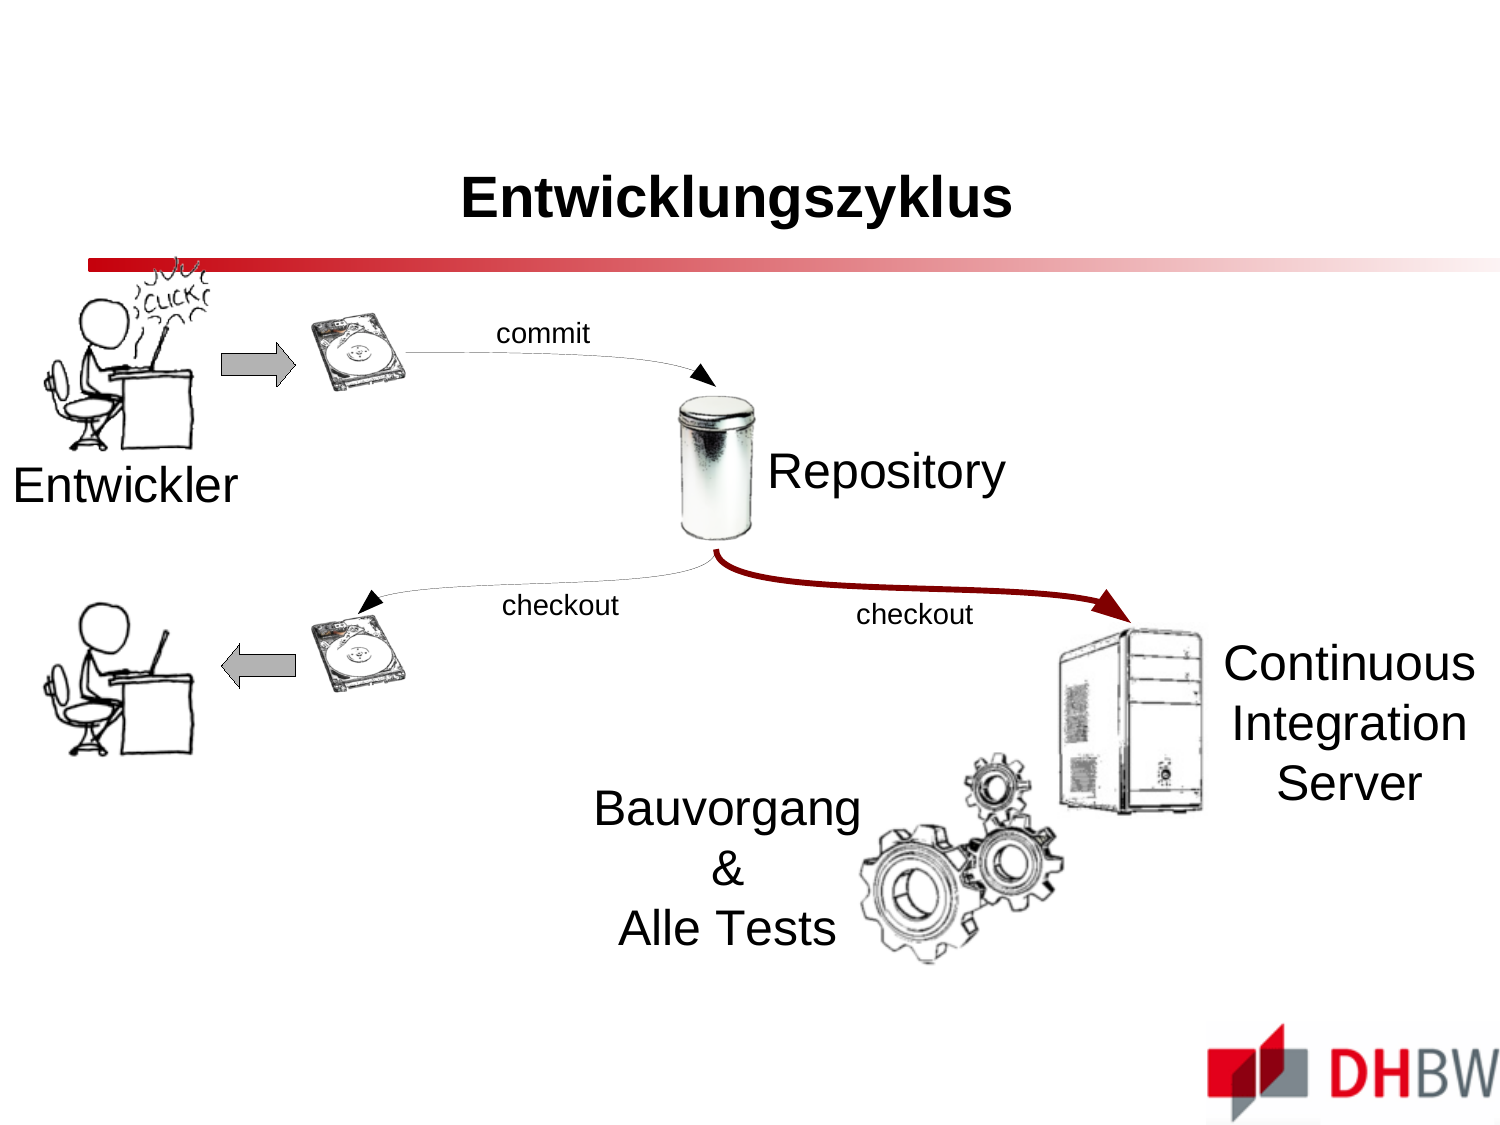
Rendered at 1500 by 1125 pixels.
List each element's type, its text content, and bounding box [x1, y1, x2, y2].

picture [634, 386, 798, 550]
text_box Continuous Integration Server [1208, 623, 1492, 818]
picture [14, 540, 223, 763]
text_box commit [481, 307, 606, 358]
picture [14, 236, 223, 459]
text_box checkout [487, 578, 635, 629]
picture [856, 622, 1229, 969]
text_box checkout [841, 588, 989, 638]
text_box [223, 342, 296, 387]
text_box [221, 643, 296, 689]
picture [310, 312, 406, 392]
title Entwicklungszyklus [99, 99, 1375, 288]
picture [310, 614, 406, 693]
text_box Bauvorgang & Alle Tests [578, 767, 878, 963]
text_box Repository [752, 431, 1022, 506]
picture [1206, 1021, 1500, 1125]
text_box Entwickler [0, 444, 255, 520]
